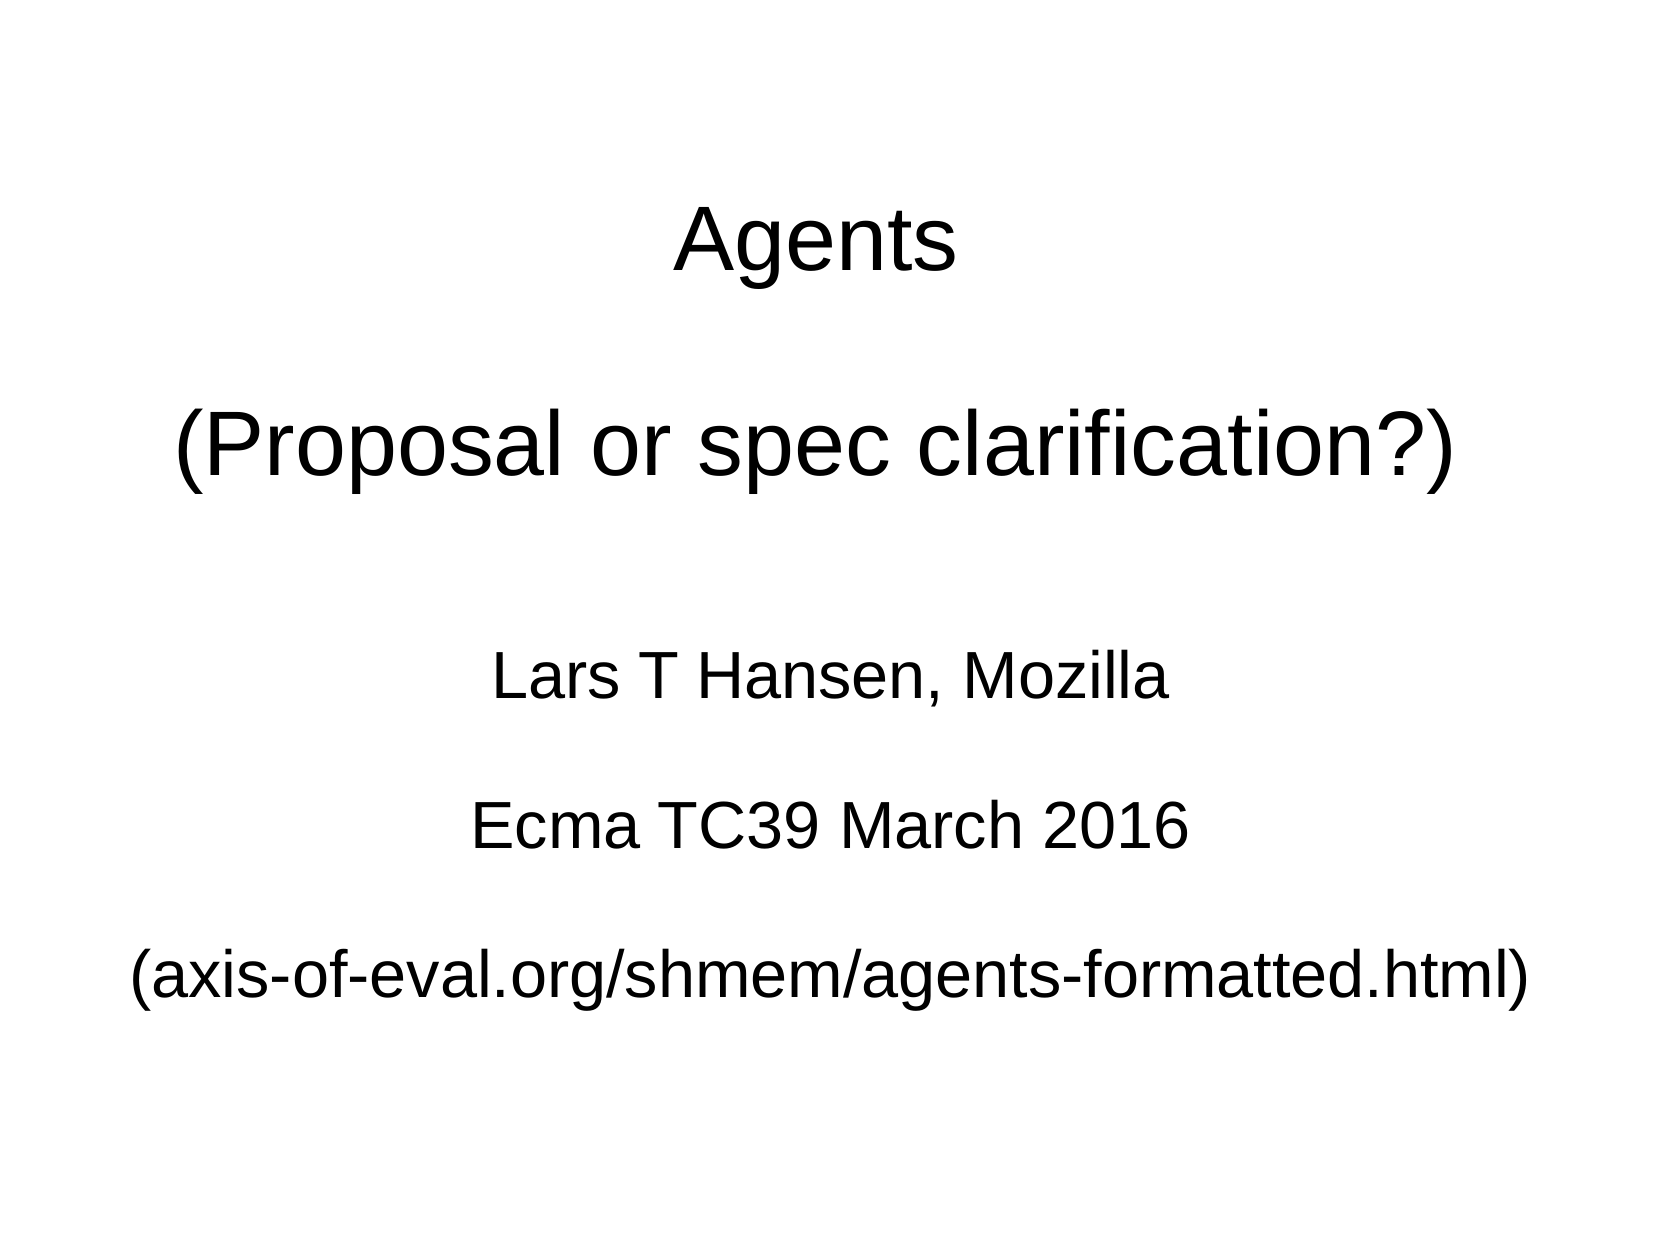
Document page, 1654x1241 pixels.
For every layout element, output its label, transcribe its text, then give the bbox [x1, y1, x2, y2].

title Agents (Proposal or spec clarification?) [71, 84, 1561, 496]
subtitle Lars T Hansen, Mozilla Ecma TC39 March 2016 (axis-of-eval.org/shmem/agents-formatted.html) [86, 570, 1576, 1156]
